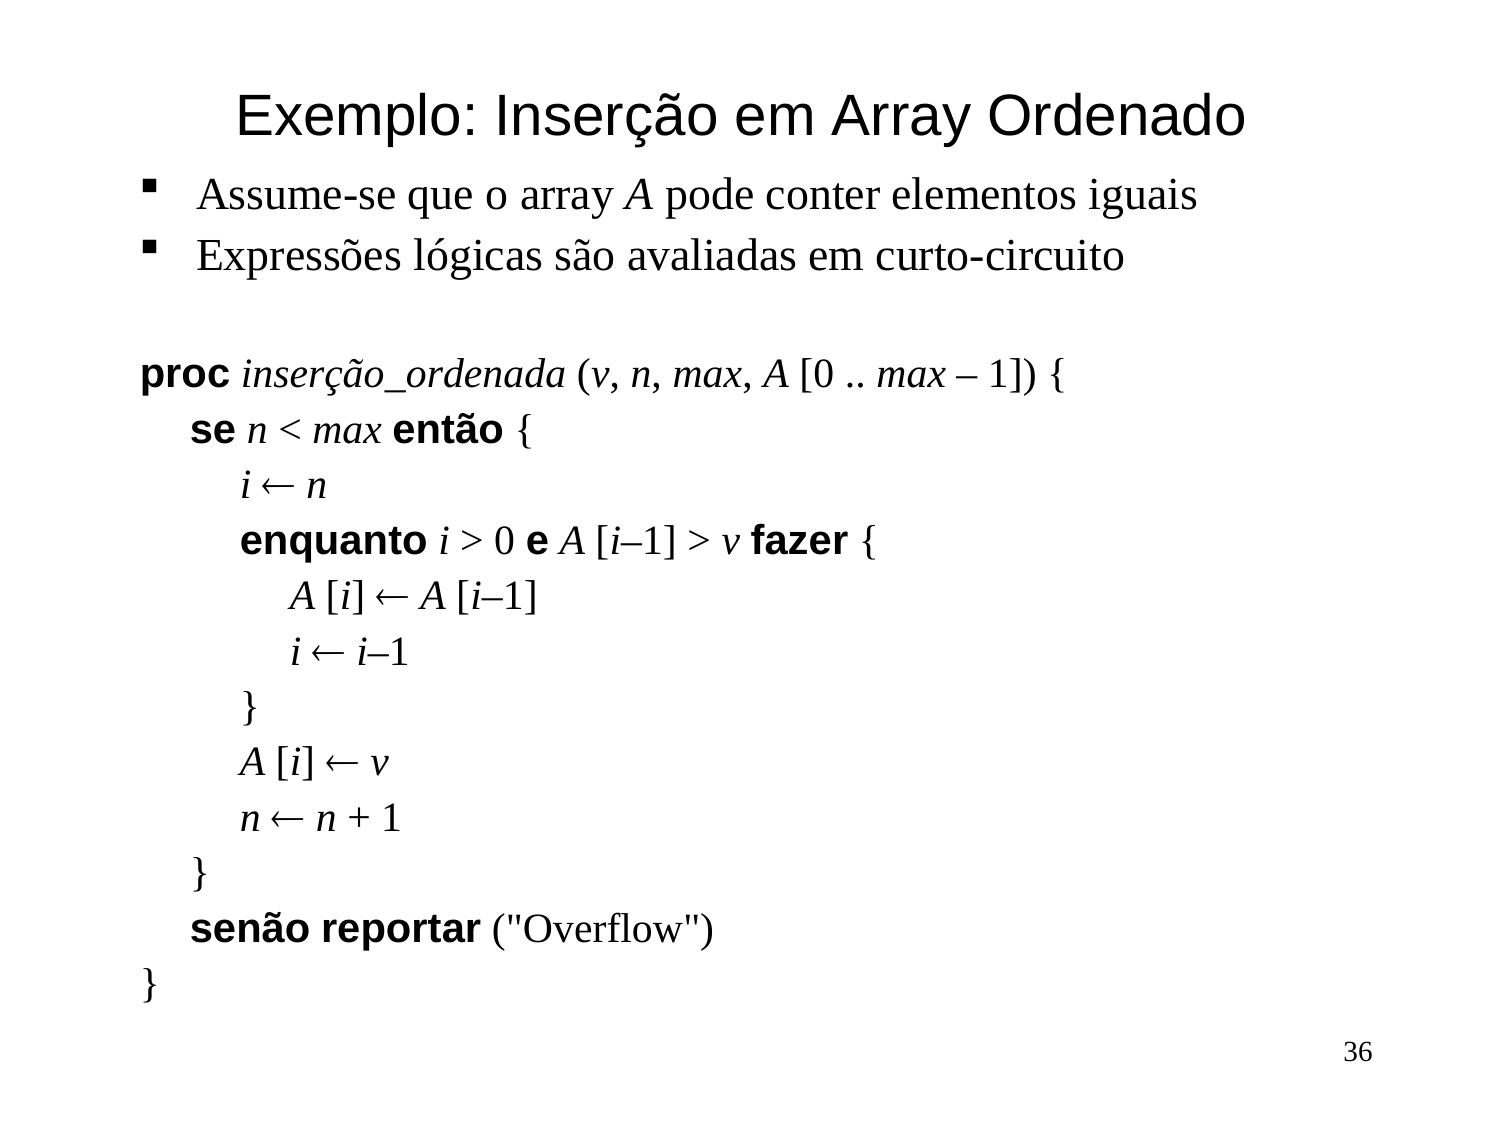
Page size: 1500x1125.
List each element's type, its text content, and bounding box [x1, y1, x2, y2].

title Exemplo: Inserção em Array Ordenado [112, 75, 1388, 150]
list Assume-se que o array A pode conter elementos iguais Expressões lógicas são avaliadas em curto-circuito proc inserção_ordenada (v, n, max, A [0 .. max – 1]) { se n < max então { i  n enquanto i > 0 e A [i–1] > v fazer { A [i]  A [i–1] i  i–1 } A [i]  v n  n + 1 } senão reportar ("Overflow") } [125, 162, 1450, 1025]
